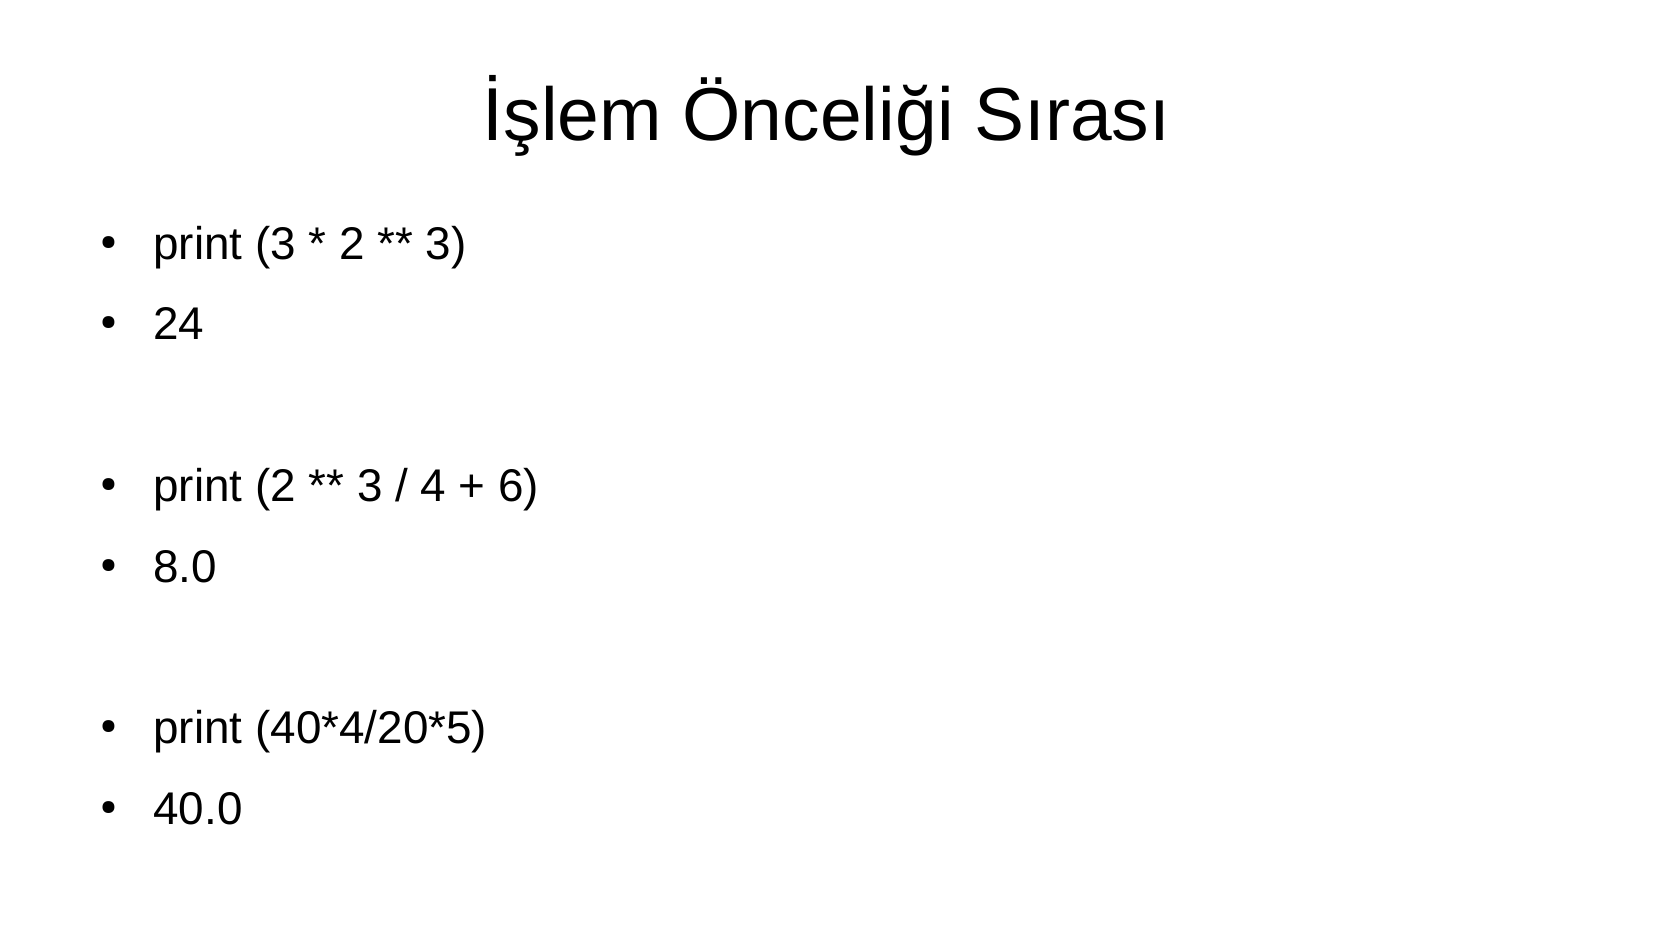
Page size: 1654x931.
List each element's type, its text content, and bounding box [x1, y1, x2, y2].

title İşlem Önceliği Sırası [82, 37, 1571, 193]
list print (3 * 2 ** 3) 24 print (2 ** 3 / 4 + 6) 8.0 print (40*4/20*5) 40.0 [82, 217, 1571, 916]
